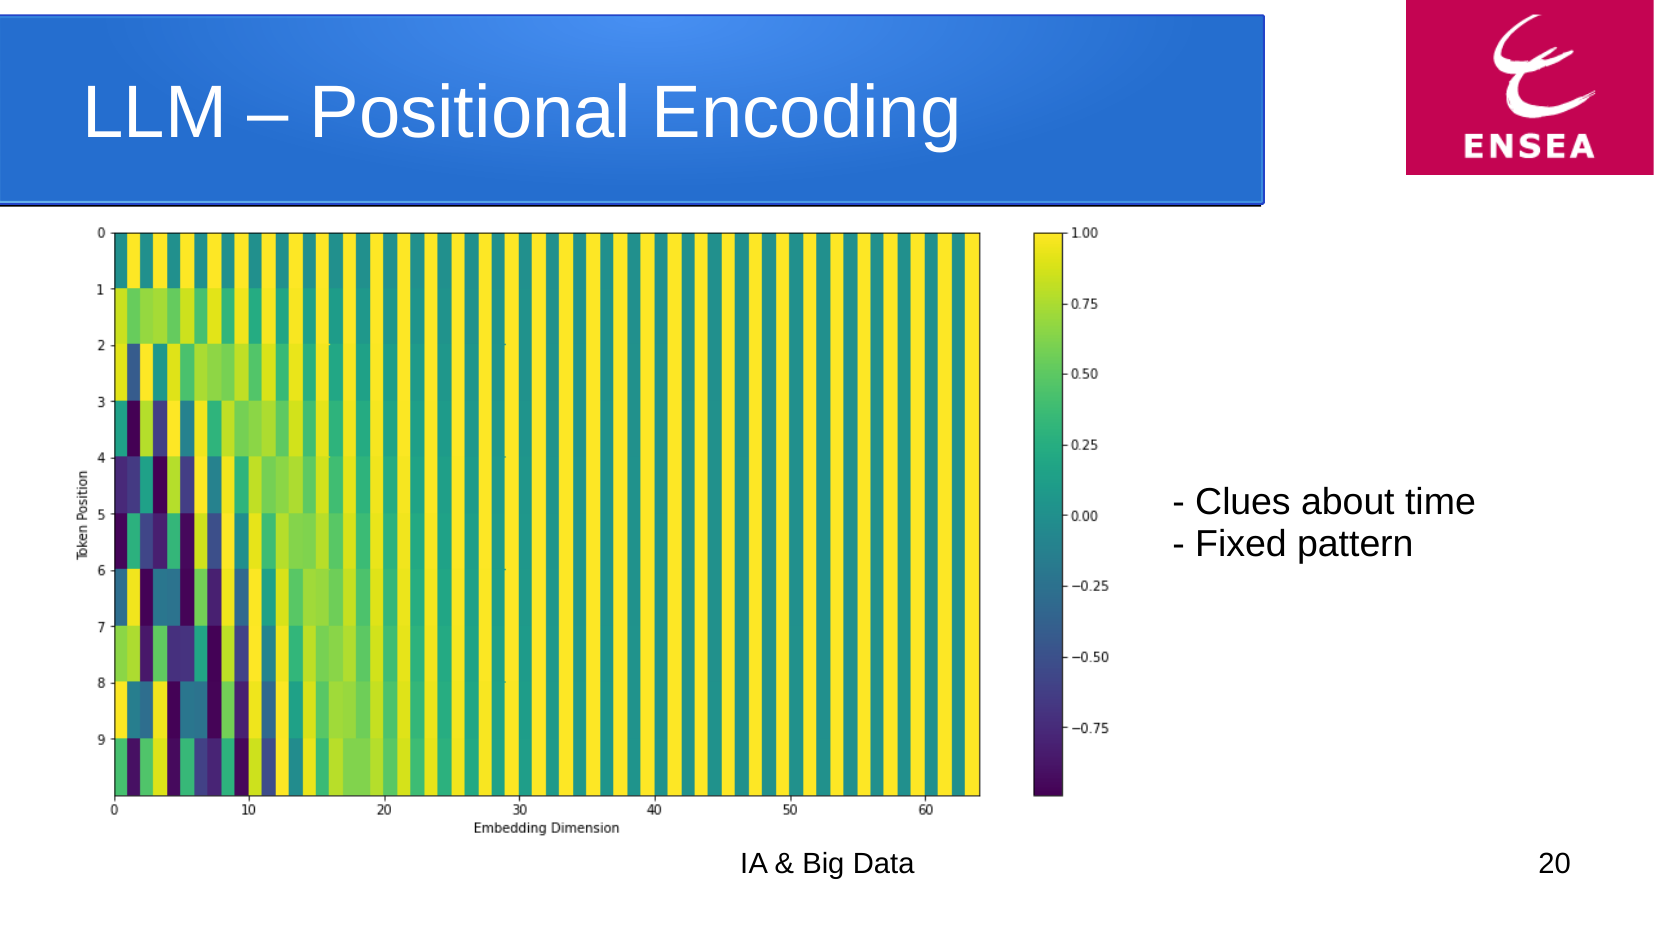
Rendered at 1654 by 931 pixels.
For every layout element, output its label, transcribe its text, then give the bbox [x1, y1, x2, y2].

title LLM – Positional Encoding [82, 35, 1235, 189]
picture [1406, 0, 1654, 175]
text_box - Clues about time - Fixed pattern [1157, 473, 1571, 591]
picture [29, 212, 1146, 851]
